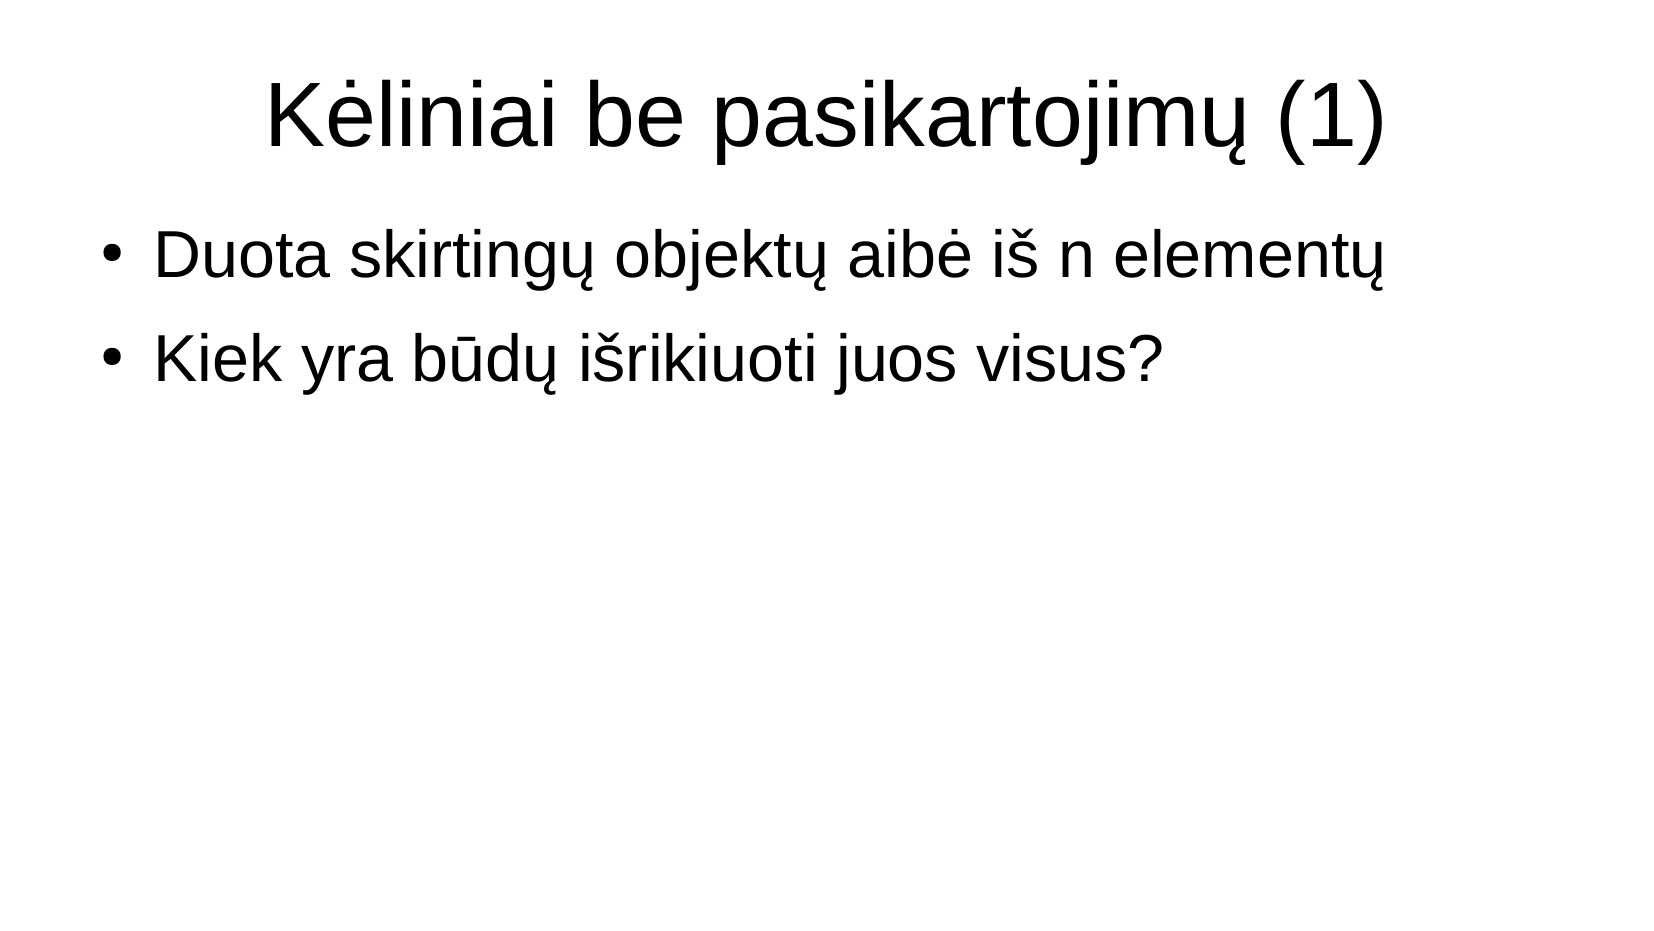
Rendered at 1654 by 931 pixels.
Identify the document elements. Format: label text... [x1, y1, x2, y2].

list Duota skirtingų objektų aibė iš n elementų Kiek yra būdų išrikiuoti juos visus? [82, 217, 1571, 757]
title Kėliniai be pasikartojimų (1) [82, 36, 1571, 193]
